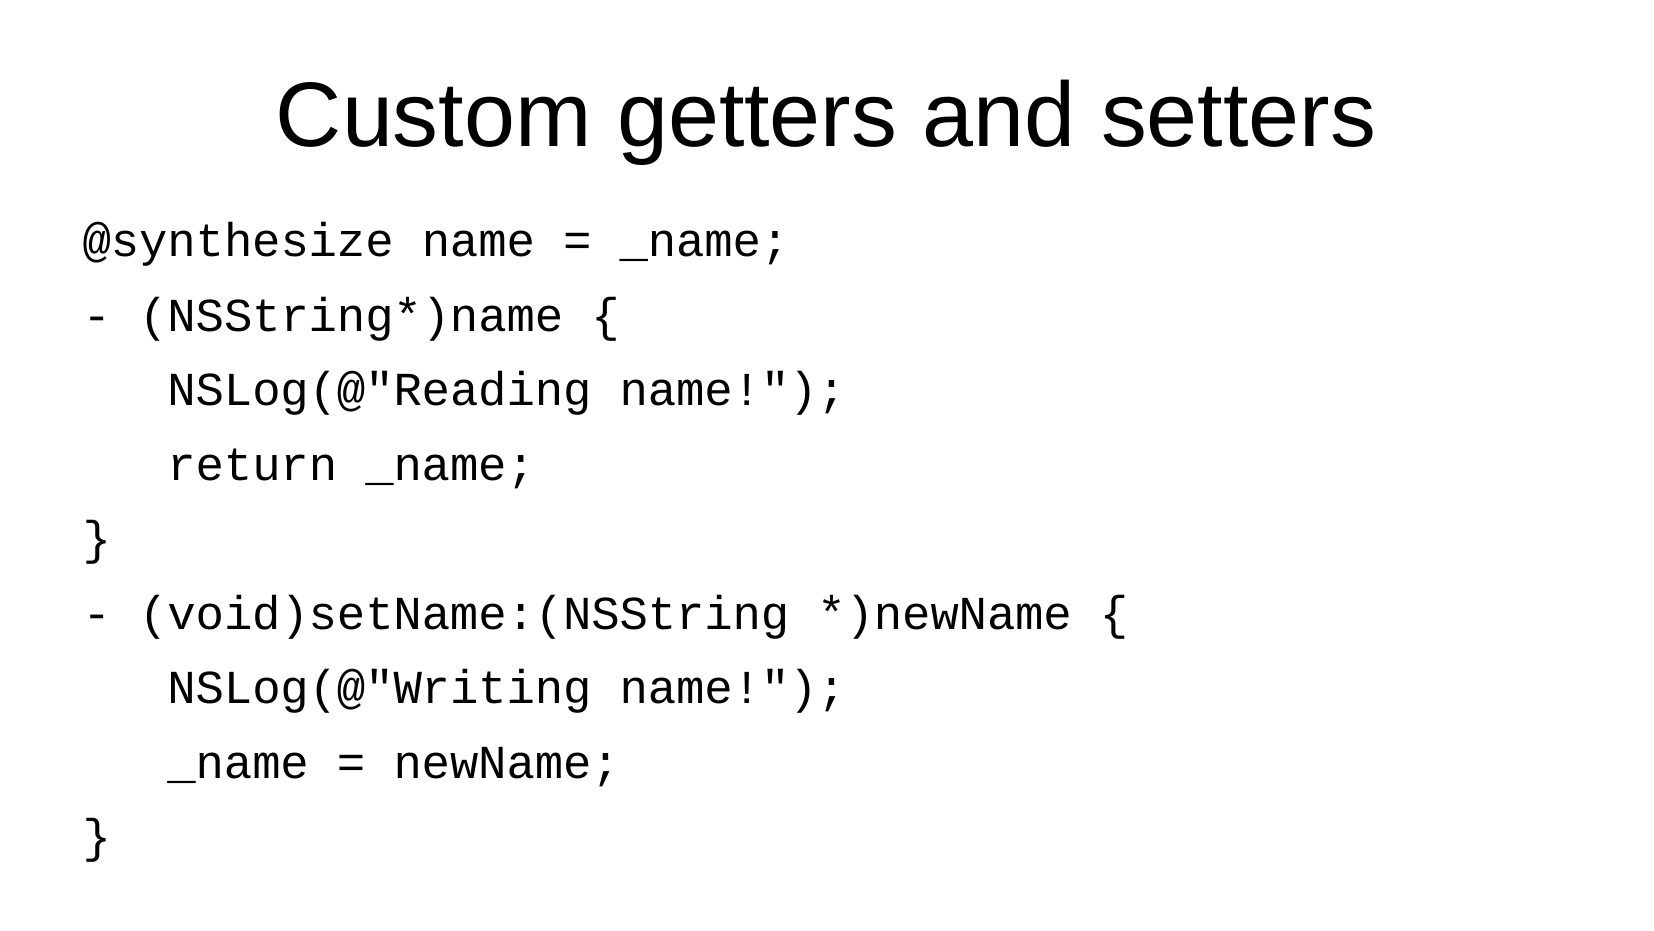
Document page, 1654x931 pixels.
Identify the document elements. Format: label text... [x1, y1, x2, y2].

title Custom getters and setters [82, 37, 1571, 193]
list @synthesize name = _name; - (NSString*)name { NSLog(@"Reading name!"); return _name; } - (void)setName:(NSString *)newName { NSLog(@"Writing name!"); _name = newName; } [82, 217, 1571, 875]
